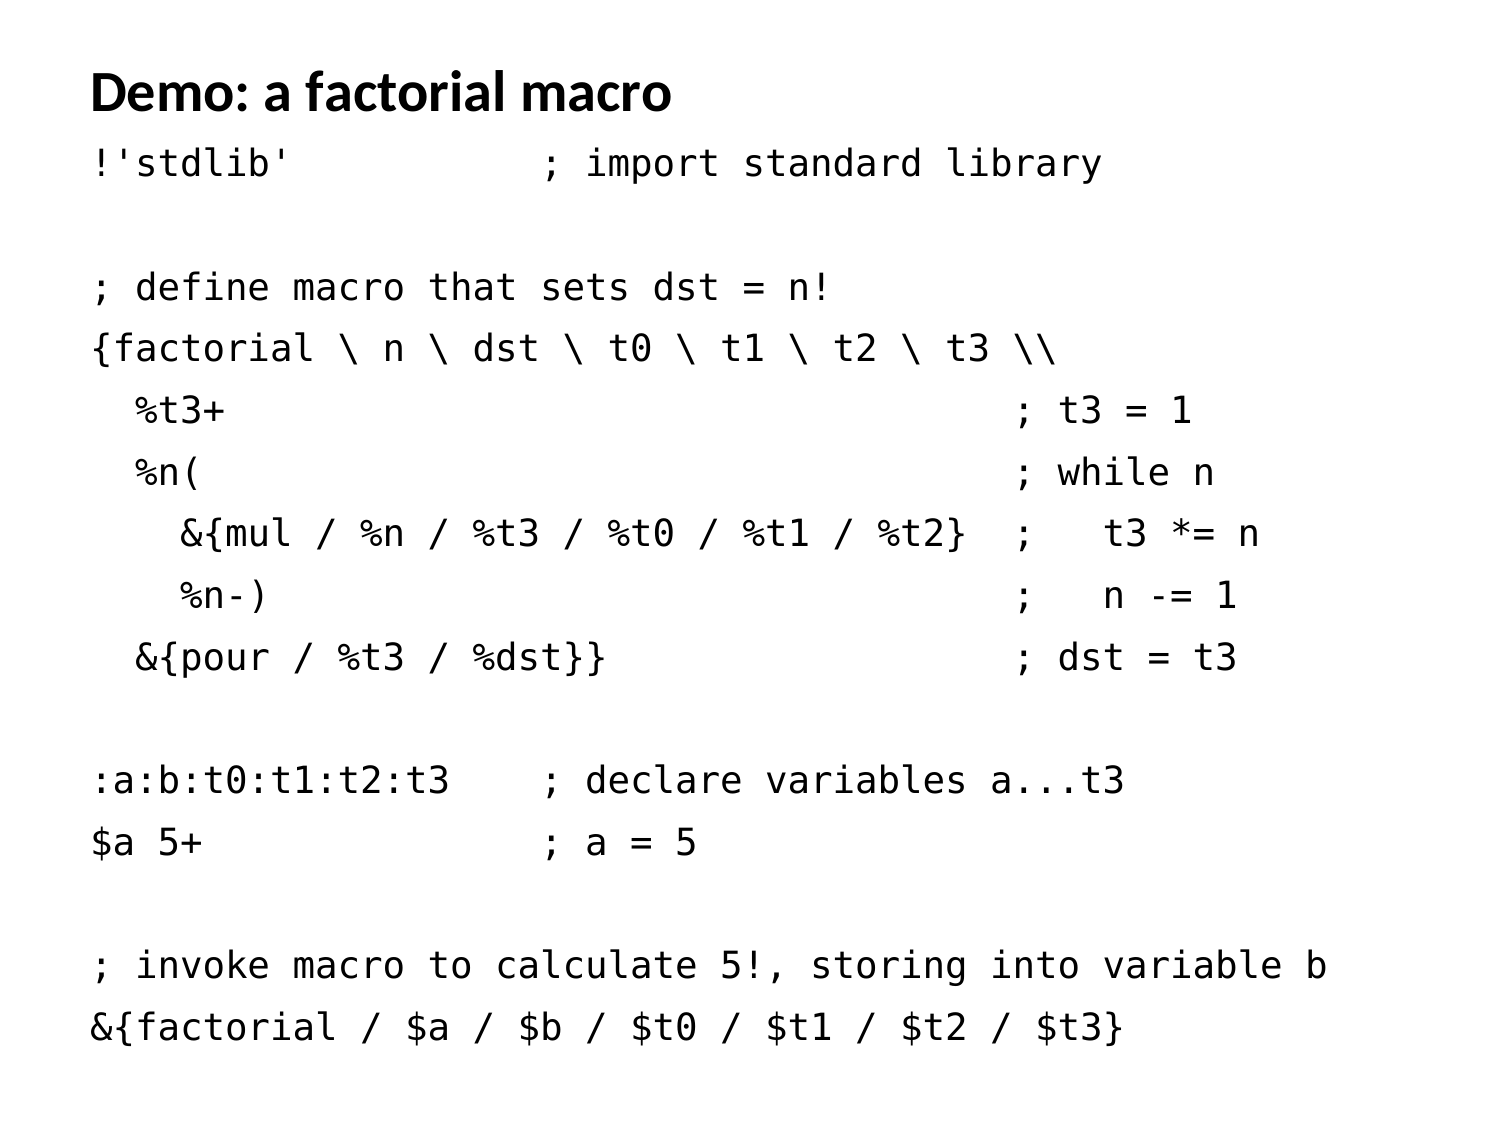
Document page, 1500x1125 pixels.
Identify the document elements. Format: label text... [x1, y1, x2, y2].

list Demo: a factorial macro !'stdlib' ; import standard library ; define macro that sets dst = n! {factorial \ n \ dst \ t0 \ t1 \ t2 \ t3 \\ %t3+ ; t3 = 1 %n( ; while n &{mul / %n / %t3 / %t0 / %t1 / %t2} ; t3 *= n %n-) ; n -= 1 &{pour / %t3 / %dst}} ; dst = t3 :a:b:t0:t1:t2:t3 ; declare variables a...t3 $a 5+ ; a = 5 ; invoke macro to calculate 5!, storing into variable b &{factorial / $a / $b / $t0 / $t1 / $t2 / $t3} [75, 45, 1426, 1117]
